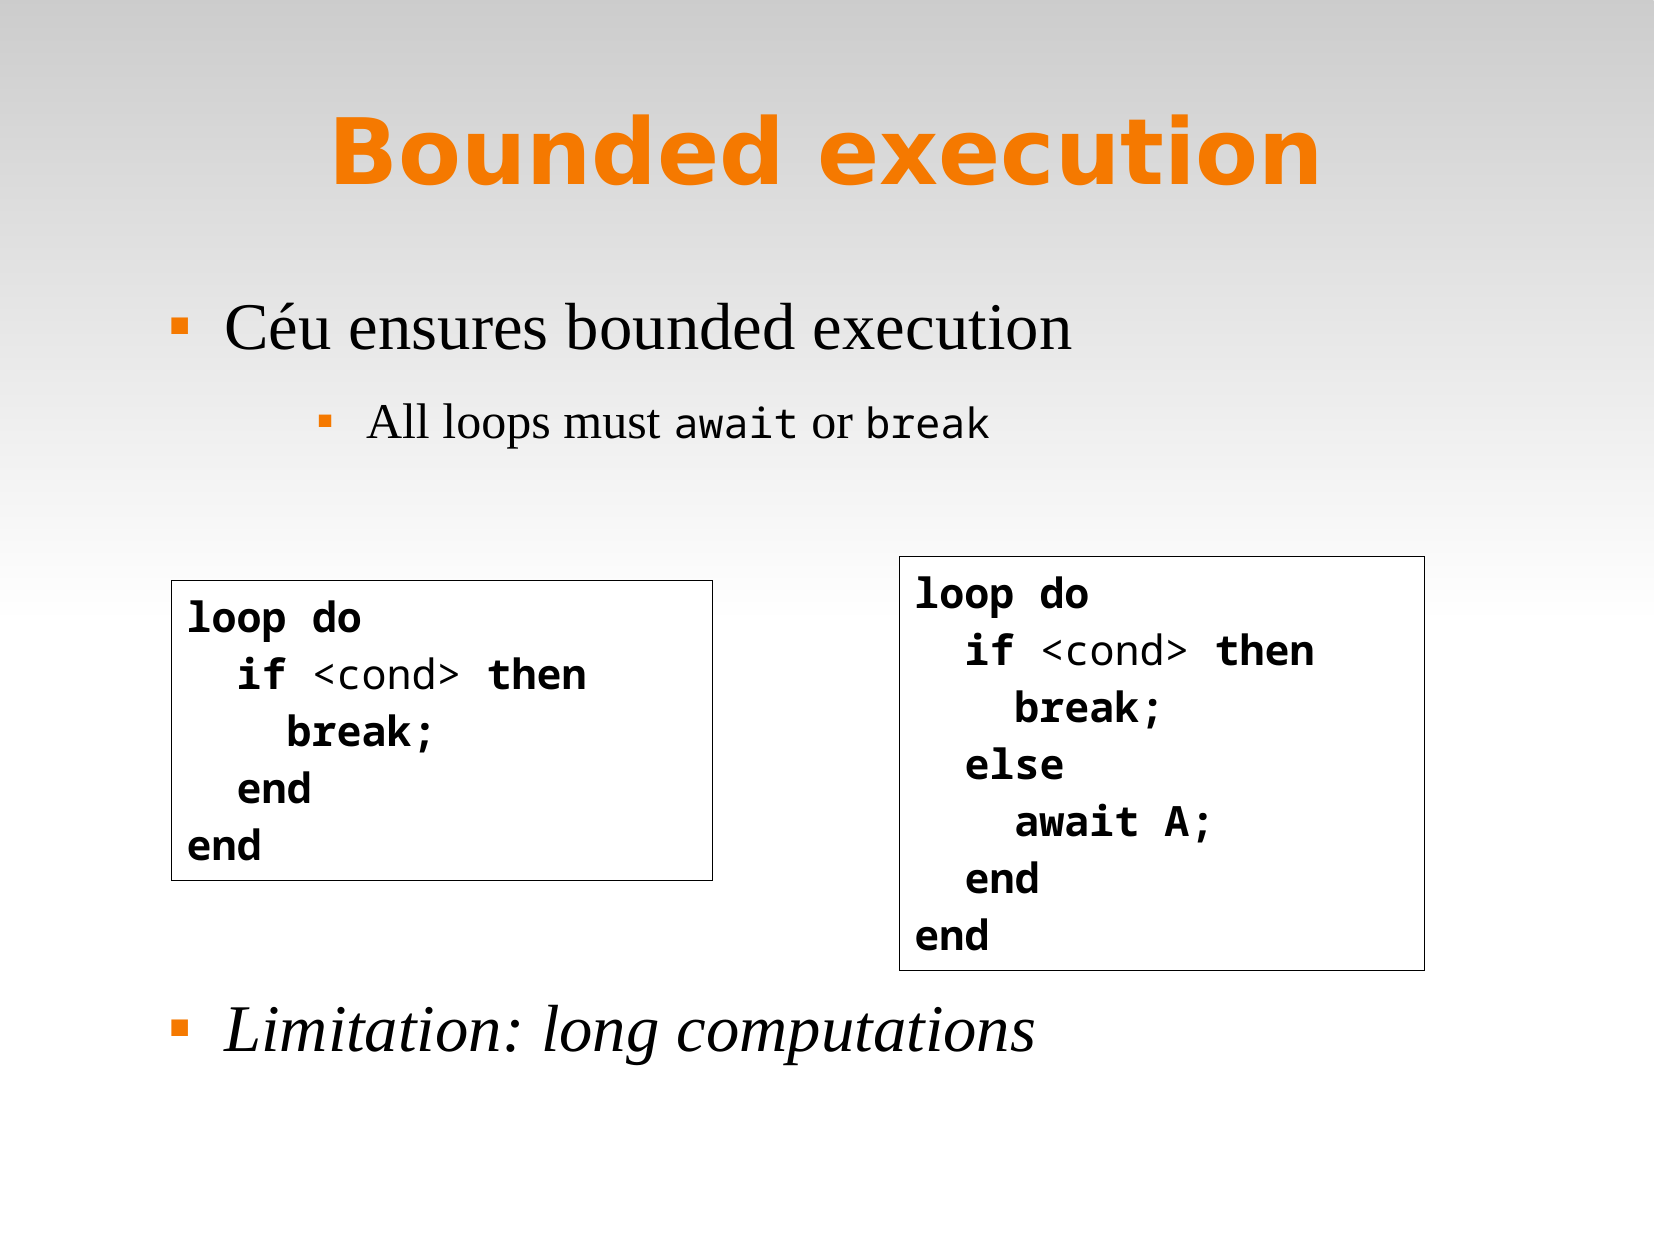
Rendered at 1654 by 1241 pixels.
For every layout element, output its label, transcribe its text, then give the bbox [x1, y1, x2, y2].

text_box loop do if <cond> then break; else await A; end end [899, 556, 1425, 920]
list Céu ensures bounded execution All loops must await or break Limitation: long computations [82, 290, 1571, 1115]
title Bounded execution [82, 49, 1571, 257]
text_box loop do if <cond> then break; end end [171, 580, 713, 881]
